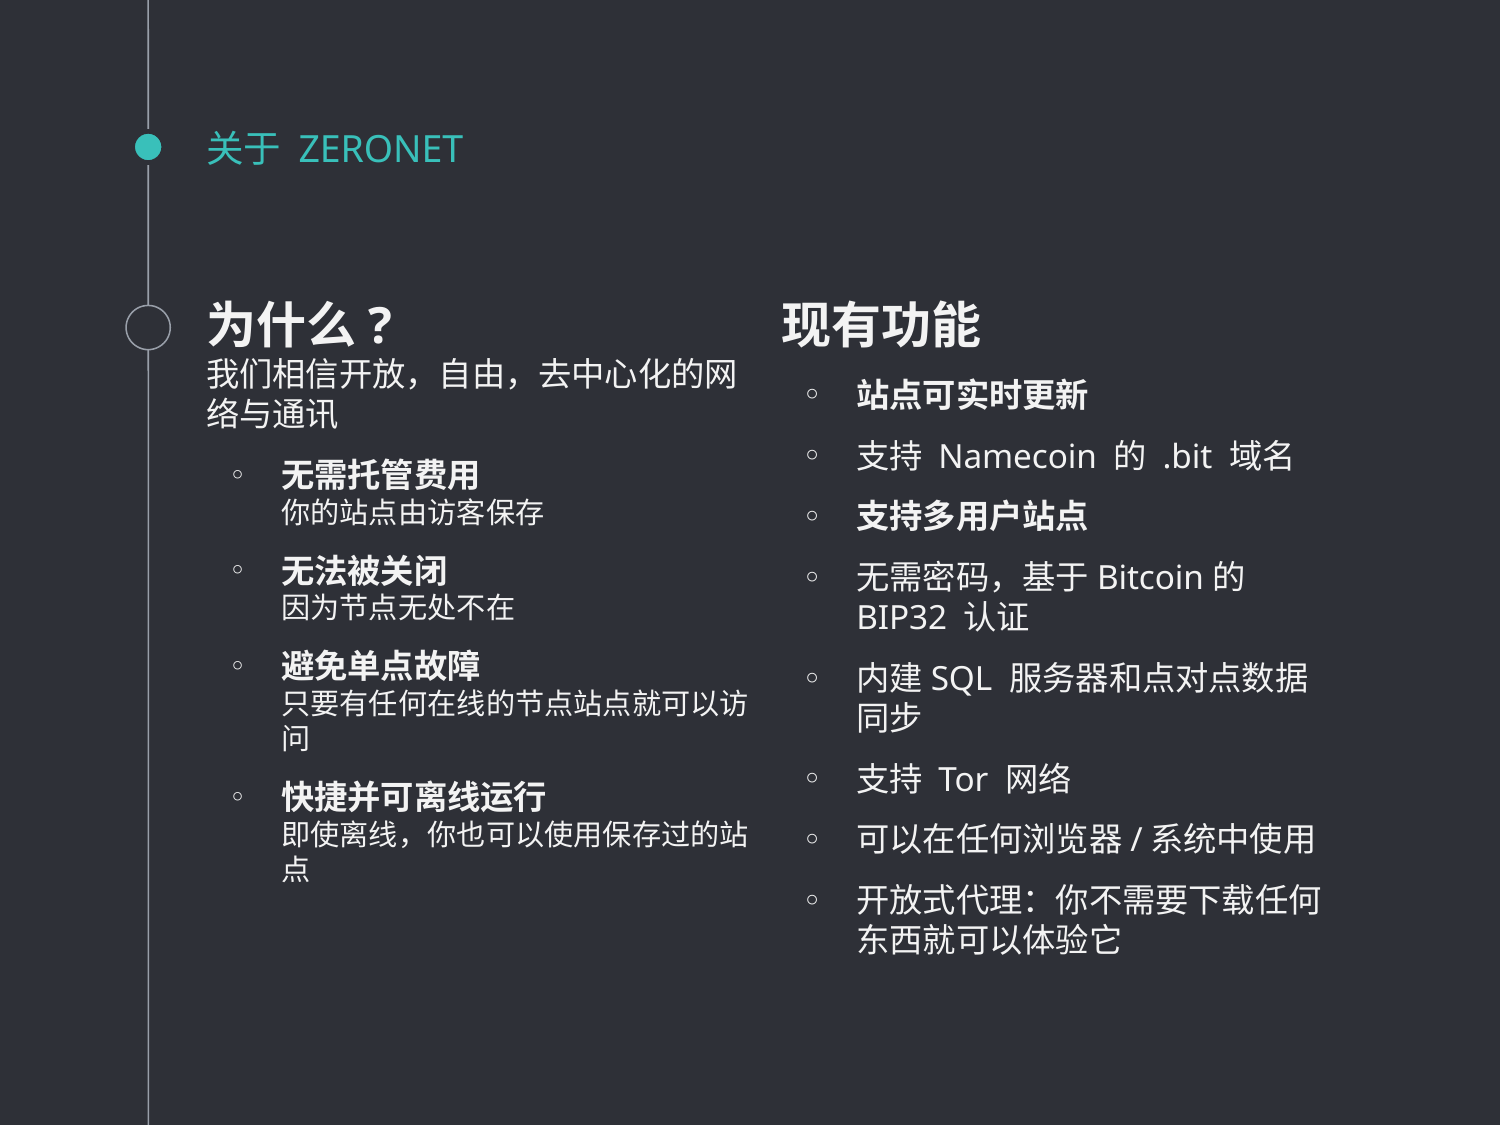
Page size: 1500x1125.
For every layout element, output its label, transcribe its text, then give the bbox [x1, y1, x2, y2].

list 为什么? 我们相信开放，自由，去中心化的网络与通讯 无需托管费用 你的站点由访客保存 无法被关闭 因为节点无处不在 避免单点故障 只要有任何在线的节点站点就可以访问 快捷并可离线运行 即使离线，你也可以使用保存过的站点 [191, 278, 766, 1094]
title 关于 ZERONET [191, 109, 1317, 185]
list 现有功能 站点可实时更新 支持 Namecoin 的 .bit 域名 支持多用户站点 无需密码，基于Bitcoin的BIP32 认证 内建SQL 服务器和点对点数据同步 支持 Tor 网络 可以在任何浏览器/系统中使用 开放式代理：你不需要下载任何东西就可以体验它 [766, 278, 1356, 1094]
